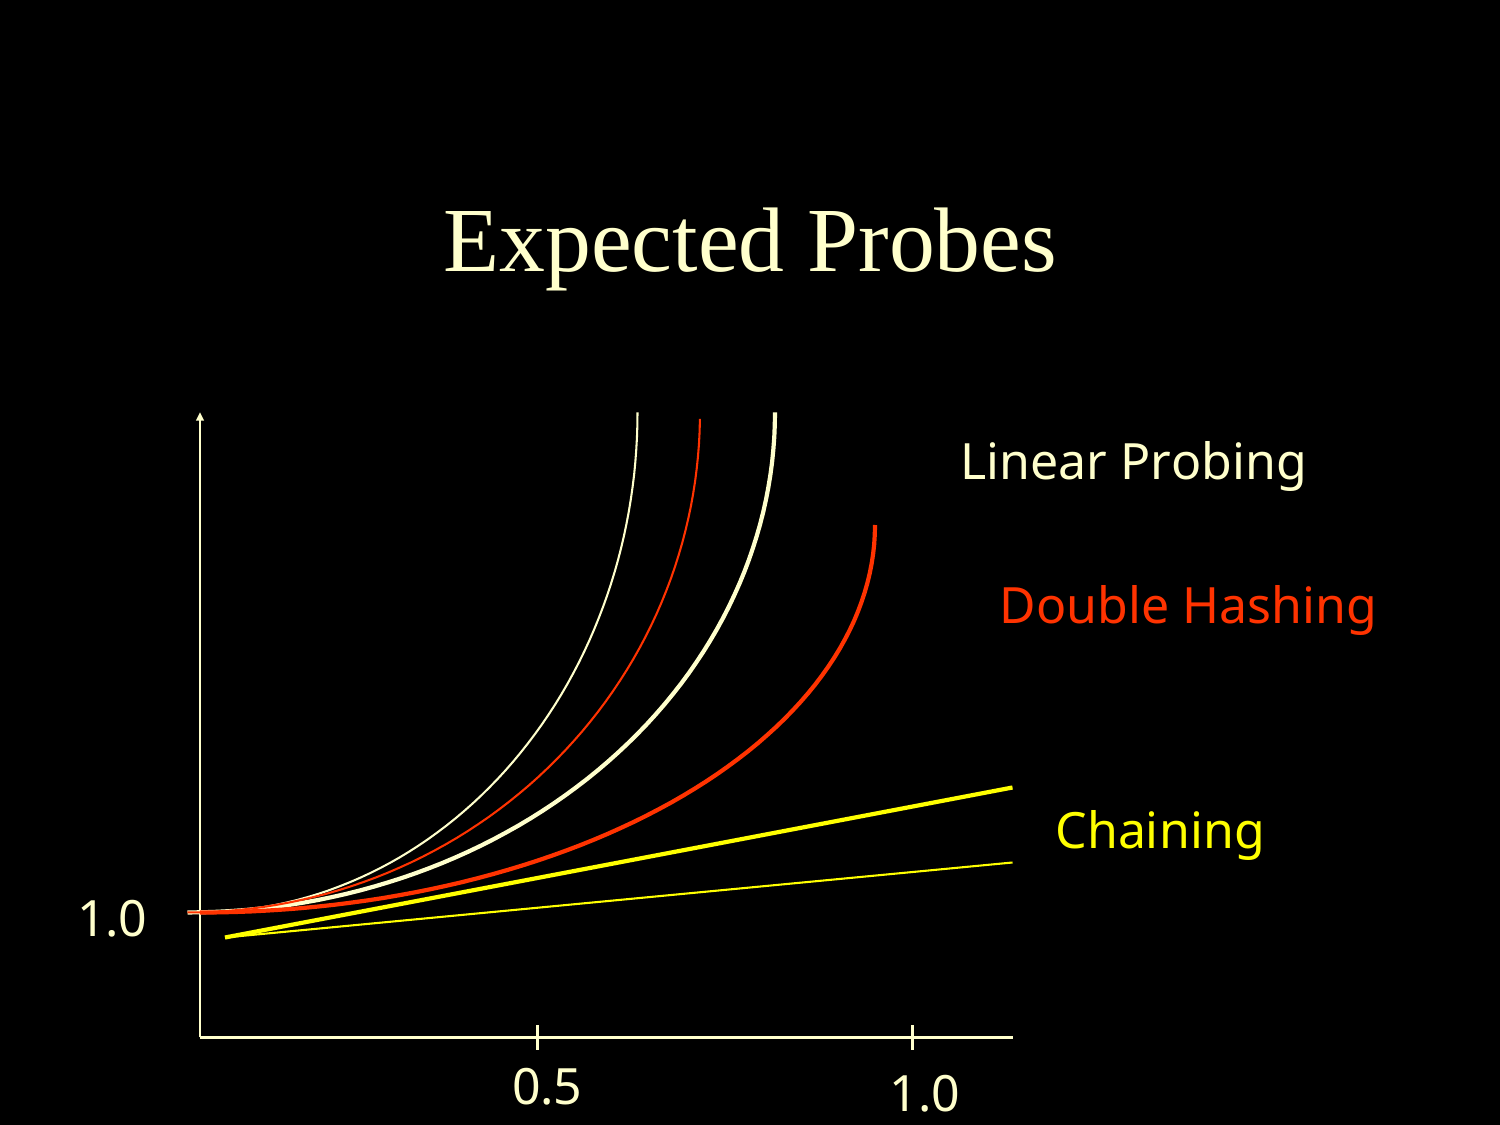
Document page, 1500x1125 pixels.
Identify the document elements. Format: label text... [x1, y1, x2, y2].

text_box Double Hashing [985, 562, 1393, 647]
text_box 1.0 [62, 874, 163, 959]
text_box Linear Probing [945, 417, 1323, 502]
text_box 1.0 [874, 1049, 976, 1125]
title Expected Probes [22, 145, 1480, 336]
text_box 0.5 [497, 1042, 598, 1125]
text_box Chaining [1040, 787, 1280, 872]
